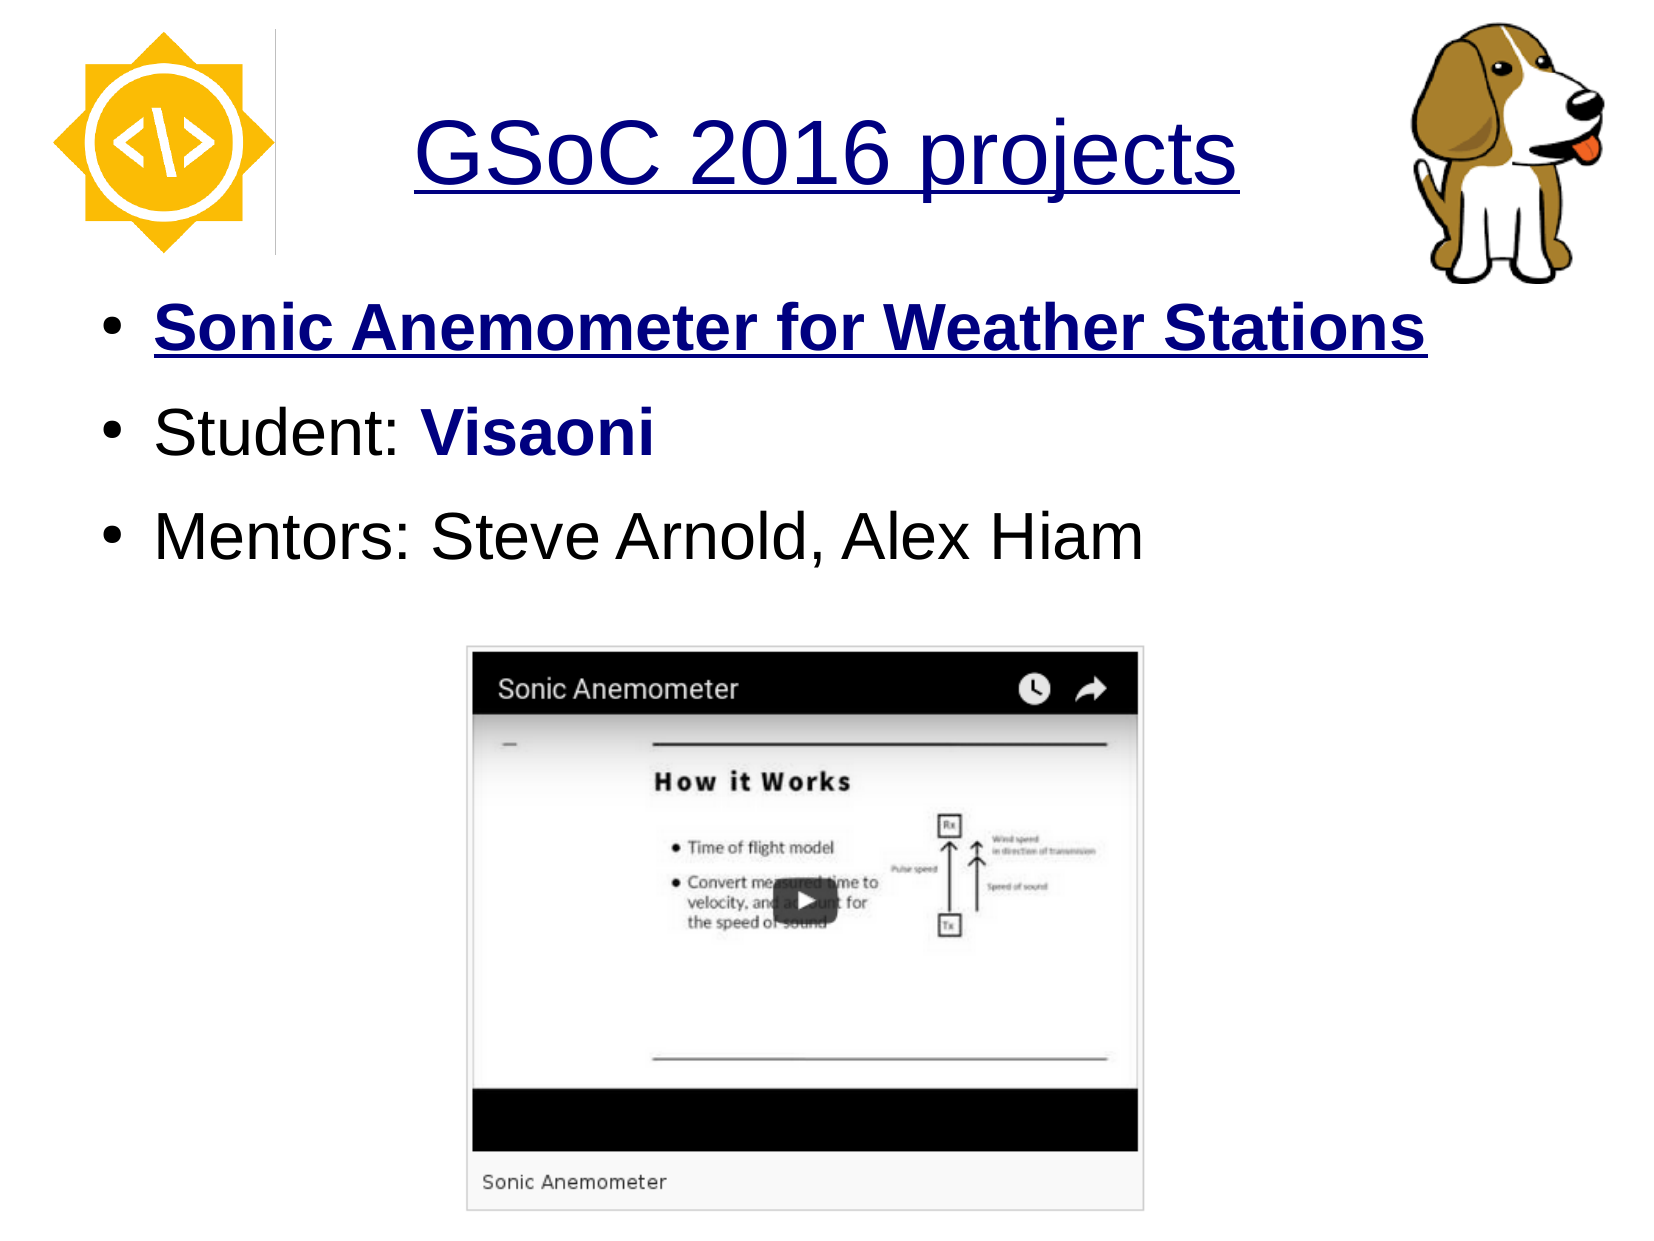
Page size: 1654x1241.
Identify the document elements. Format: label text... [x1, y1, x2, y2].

title GSoC 2016 projects [82, 49, 1391, 257]
picture [50, 29, 276, 255]
list Sonic Anemometer for Weather Stations Student: Visaoni Mentors: Steve Arnold, Alex Hiam [82, 290, 1571, 1010]
picture [443, 638, 1157, 1219]
picture [1391, 22, 1608, 284]
